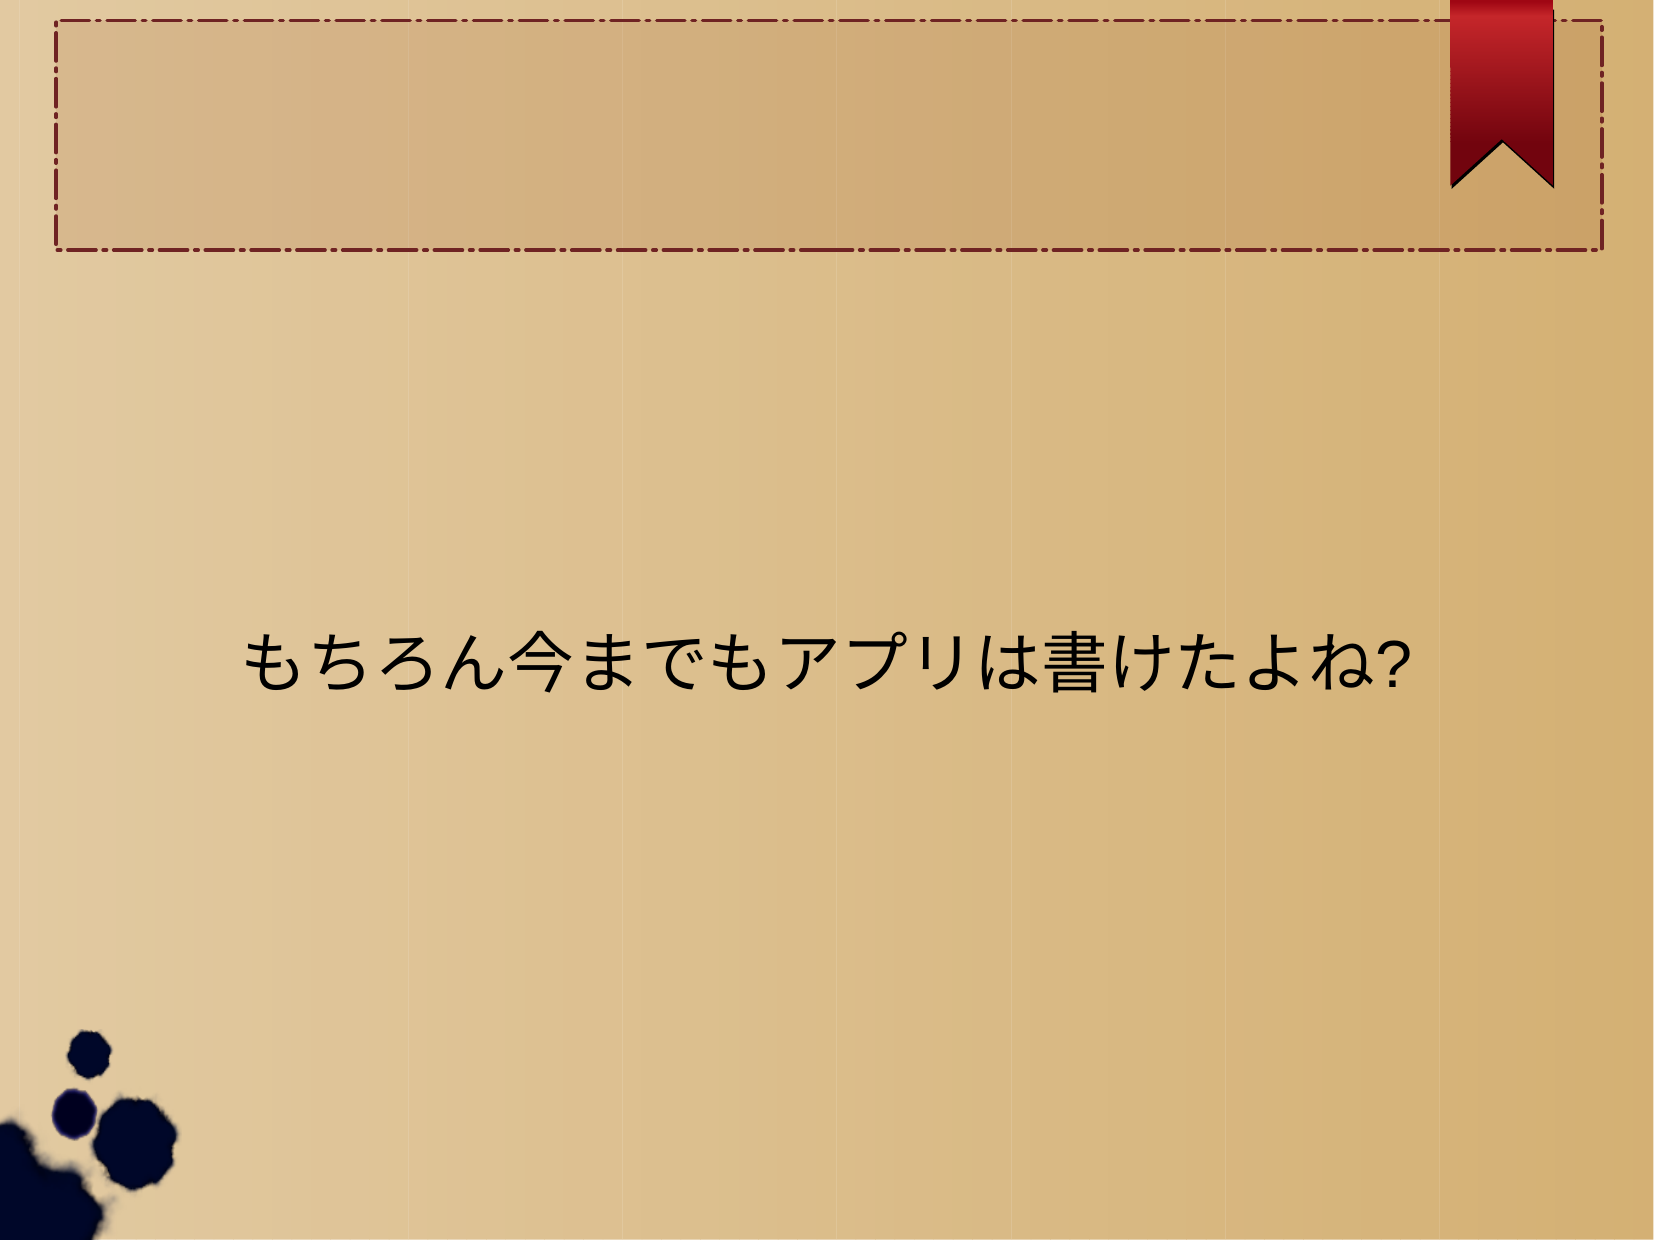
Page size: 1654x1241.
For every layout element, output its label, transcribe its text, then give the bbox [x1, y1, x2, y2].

subtitle もちろん今までもアプリは書けたよね? [82, 299, 1571, 1019]
